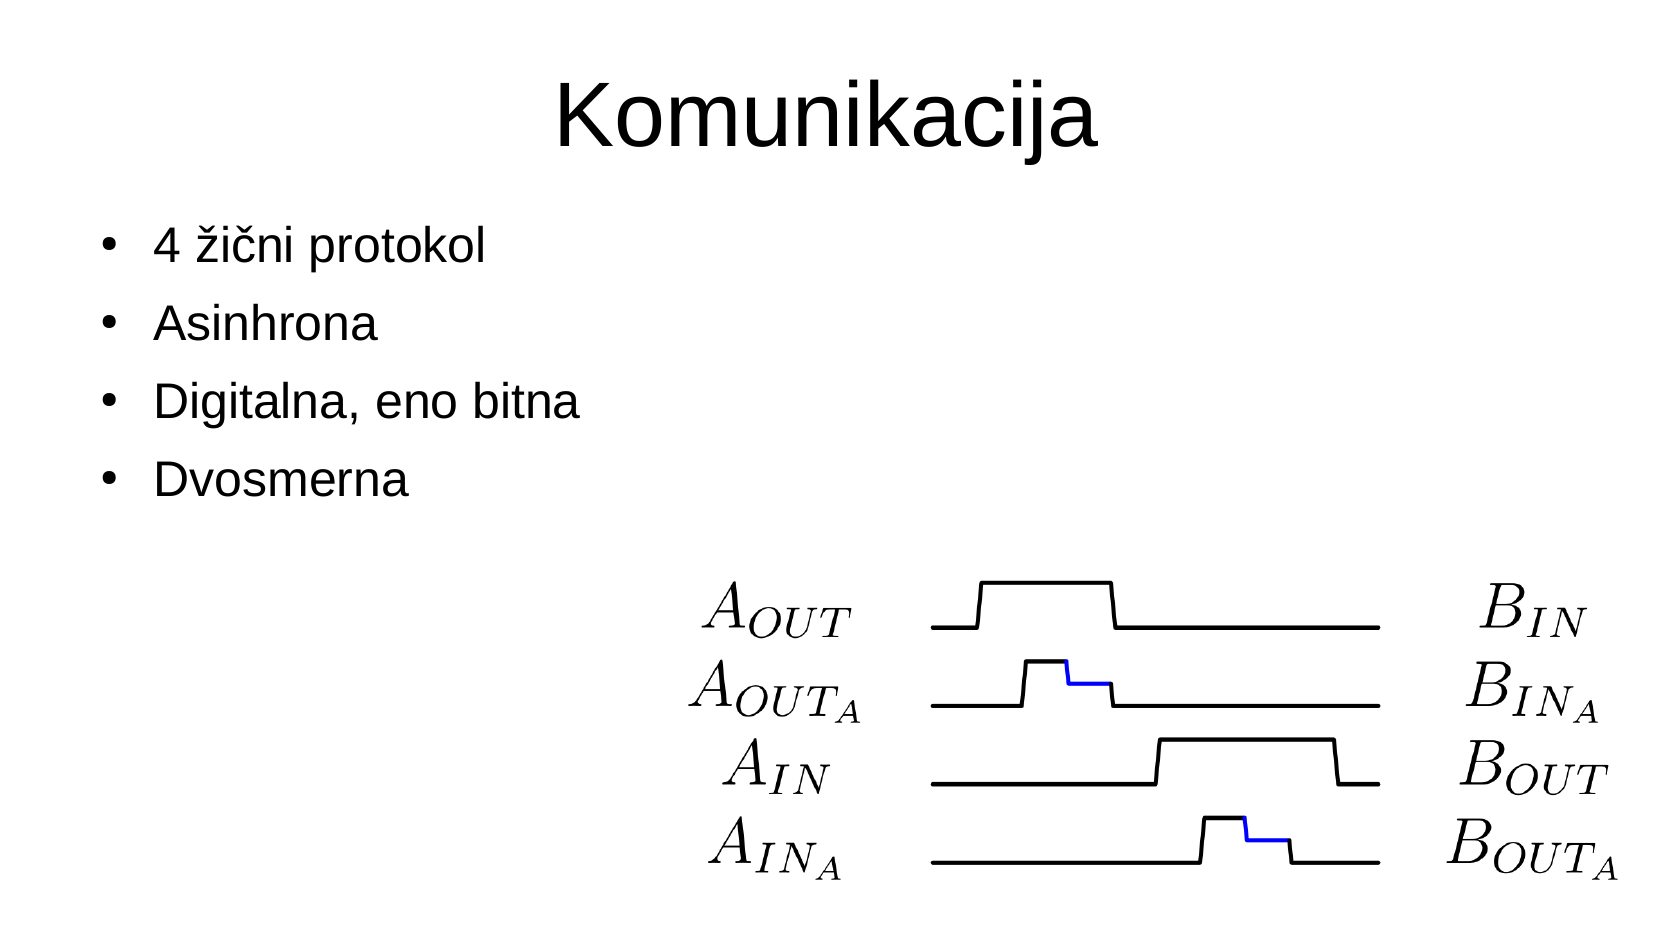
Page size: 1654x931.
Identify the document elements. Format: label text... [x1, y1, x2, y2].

picture [681, 560, 1625, 886]
list 4 žični protokol Asinhrona Digitalna, eno bitna Dvosmerna [82, 217, 1571, 758]
title Komunikacija [82, 37, 1571, 193]
